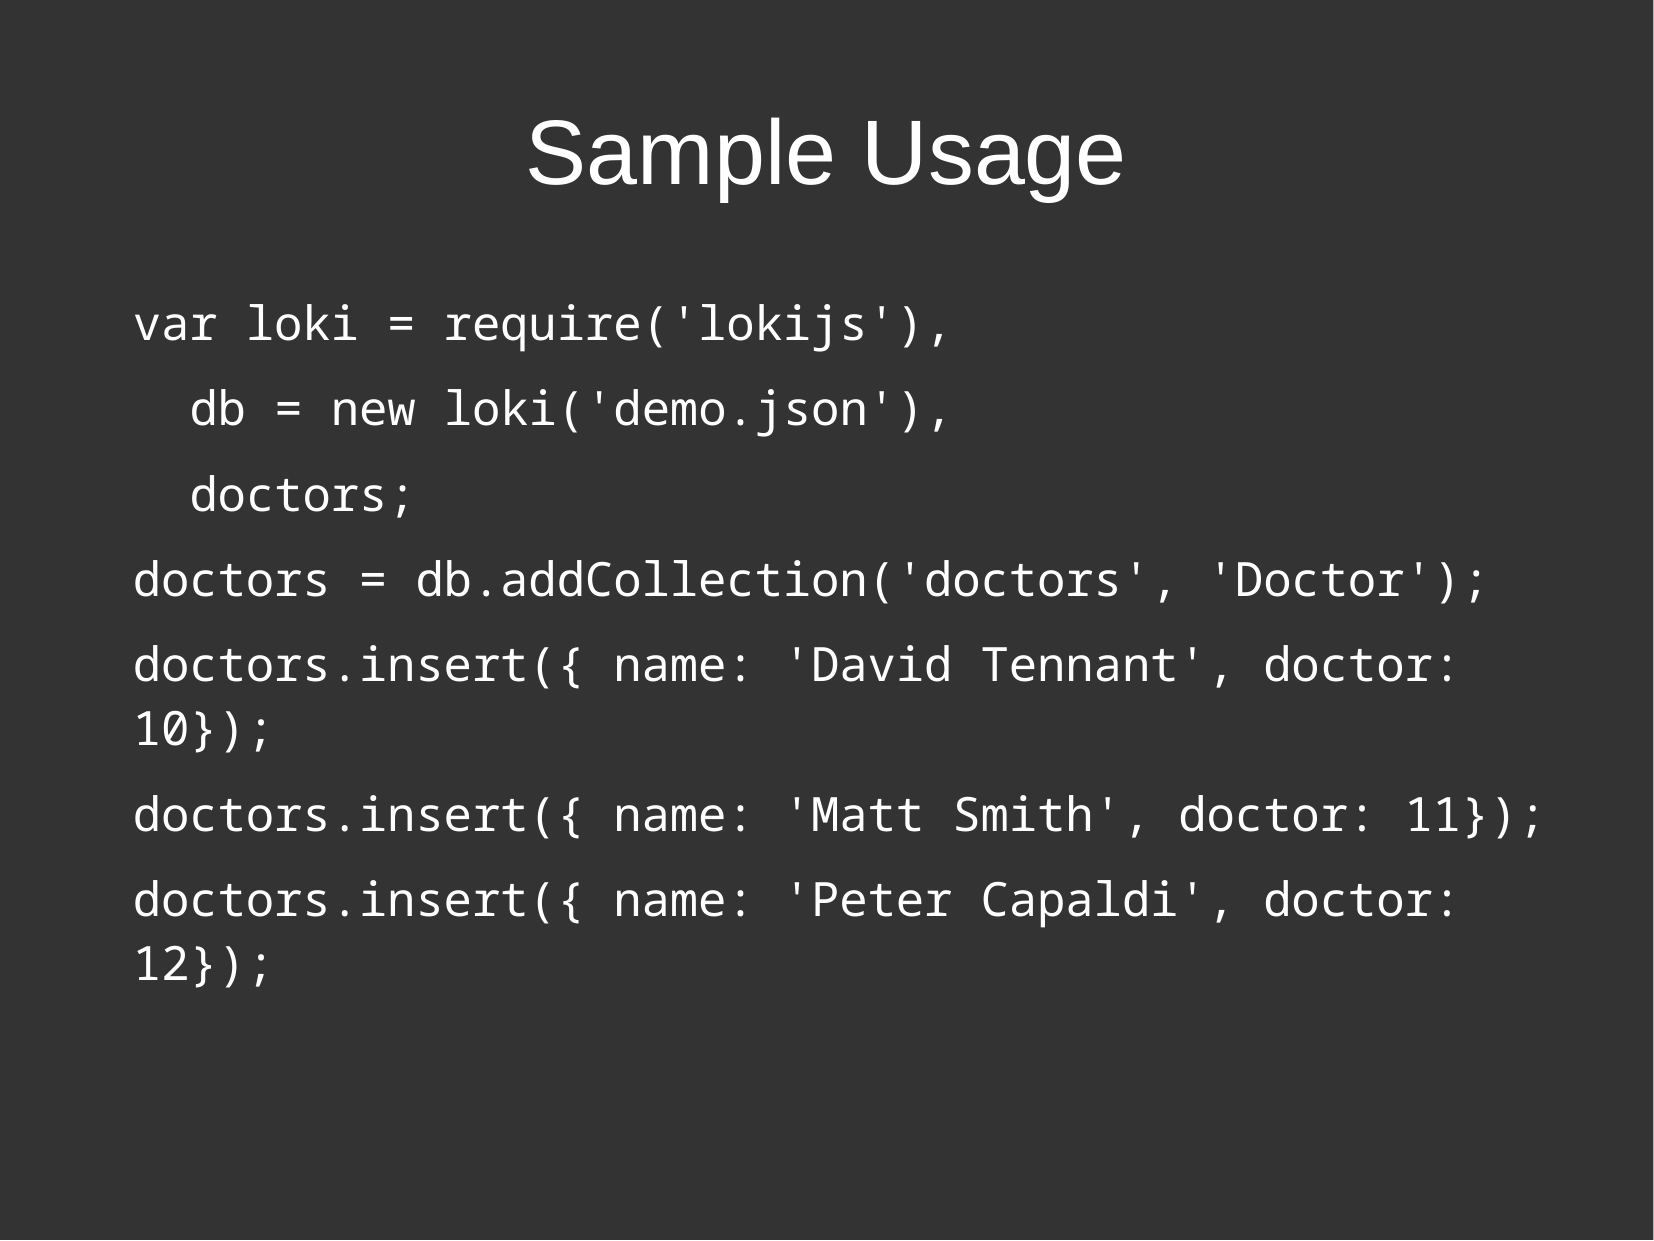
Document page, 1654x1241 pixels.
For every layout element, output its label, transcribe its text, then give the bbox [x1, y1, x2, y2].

list var loki = require('lokijs'), db = new loki('demo.json'), doctors; doctors = db.addCollection('doctors', 'Doctor'); doctors.insert({ name: 'David Tennant', doctor: 10}); doctors.insert({ name: 'Matt Smith', doctor: 11}); doctors.insert({ name: 'Peter Capaldi', doctor: 12}); [82, 290, 1571, 1010]
title Sample Usage [82, 49, 1571, 257]
